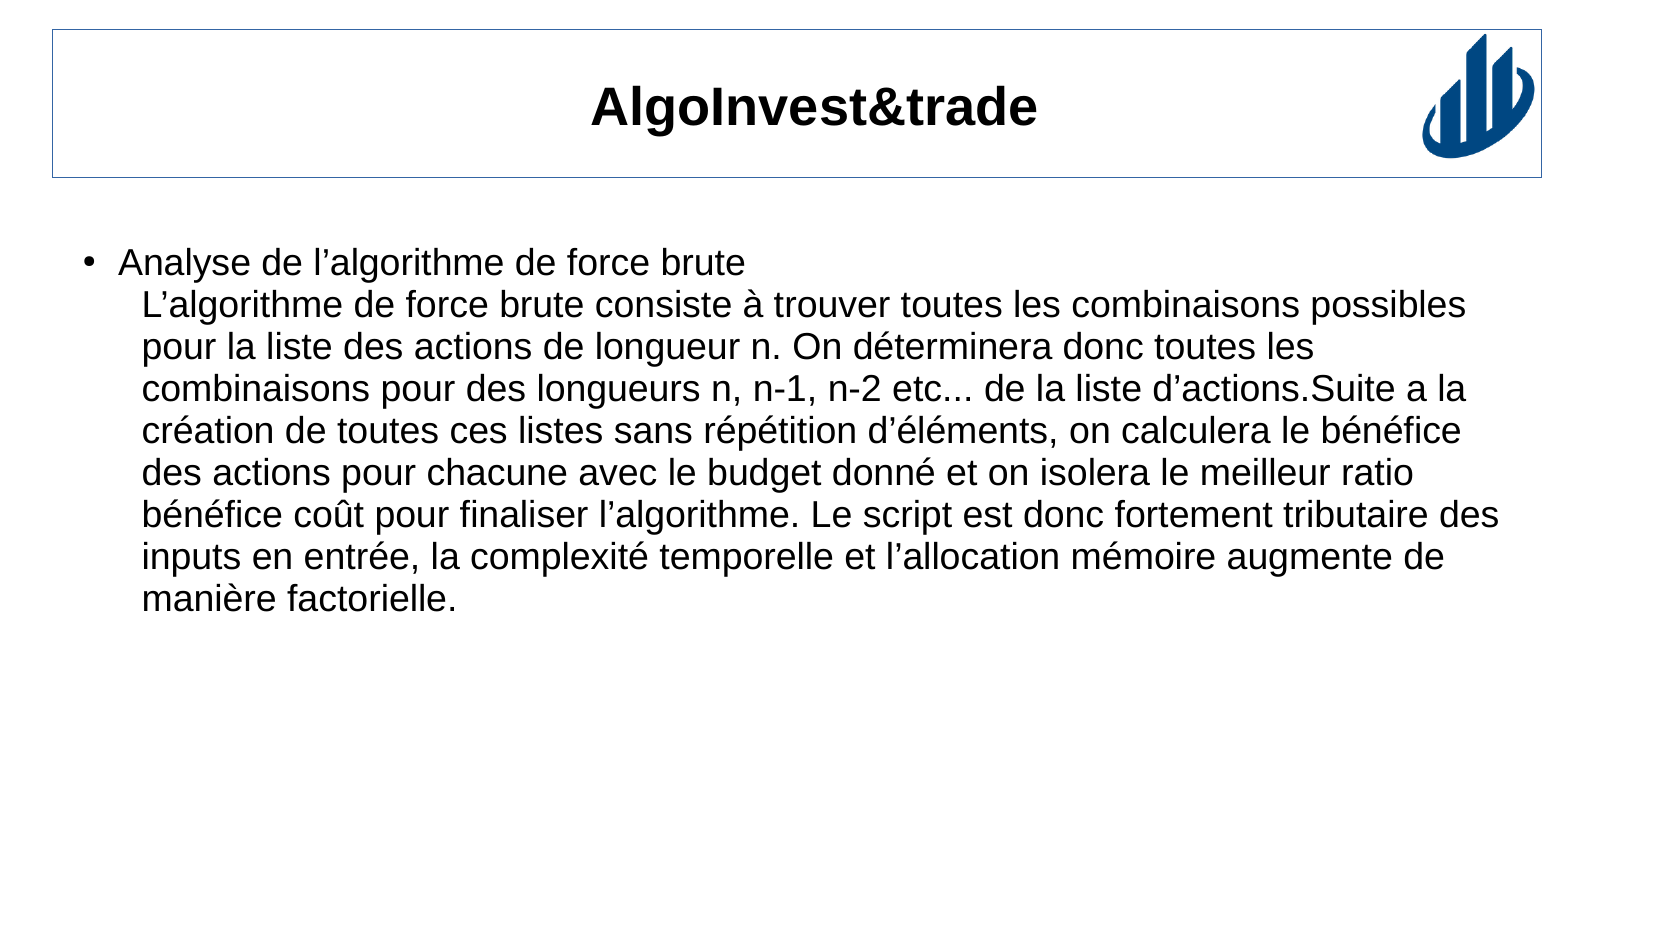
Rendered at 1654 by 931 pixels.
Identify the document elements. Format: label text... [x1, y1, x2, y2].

text_box AlgoInvest&trade [52, 29, 1542, 178]
subtitle Analyse de l’algorithme de force brute L’algorithme de force brute consiste à trouver toutes les combinaisons possibles pour la liste des actions de longueur n. On déterminera donc toutes les combinaisons pour des longueurs n, n-1, n-2 etc... de la liste d’actions.Suite a la création de toutes ces listes sans répétition d’éléments, on calculera le bénéfice des actions pour chacune avec le budget donné et on isolera le meilleur ratio bénéfice coût pour finaliser l’algorithme. Le script est donc fortement tributaire des inputs en entrée, la complexité temporelle et l’allocation mémoire augmente de manière factorielle. [82, 211, 1506, 916]
